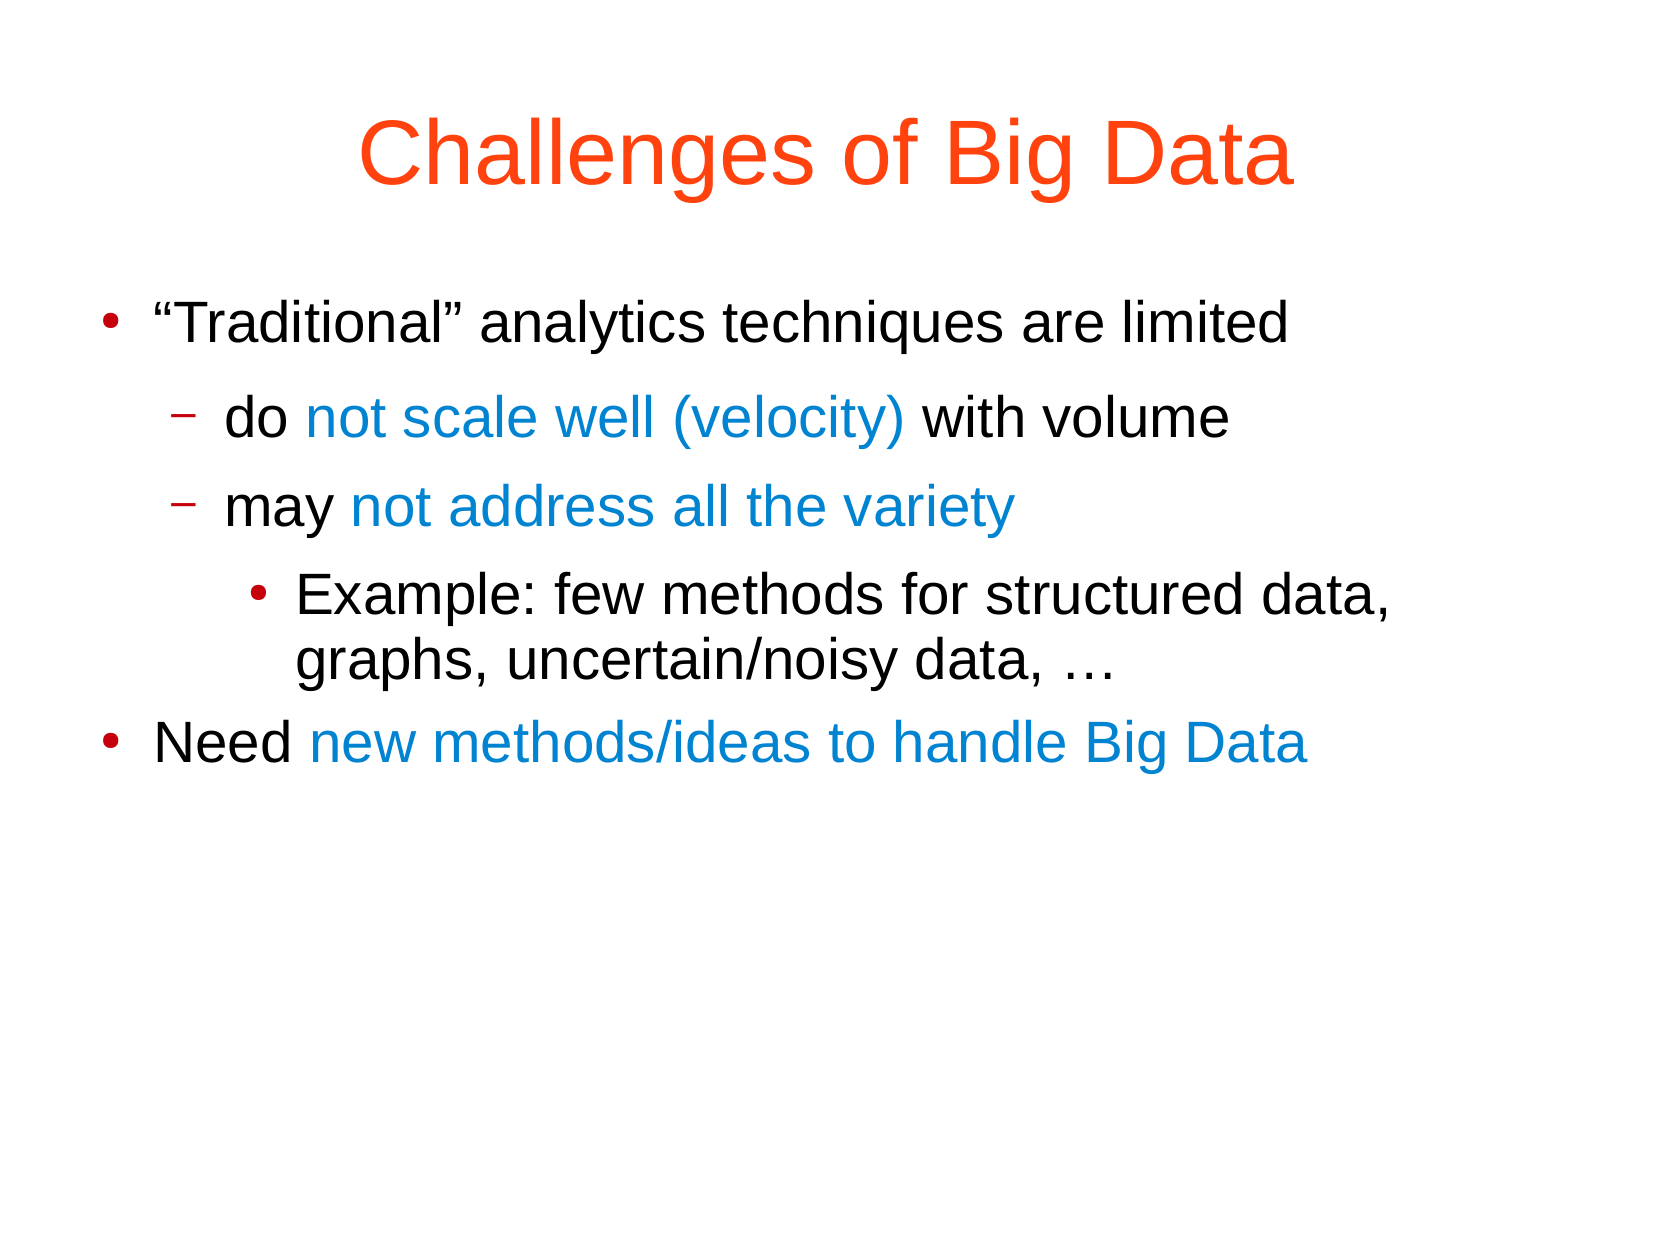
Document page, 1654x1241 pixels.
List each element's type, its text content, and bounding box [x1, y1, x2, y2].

list “Traditional” analytics techniques are limited do not scale well (velocity) with volume may not address all the variety Example: few methods for structured data, graphs, uncertain/noisy data, … Need new methods/ideas to handle Big Data [82, 290, 1538, 1010]
title Challenges of Big Data [82, 49, 1571, 257]
